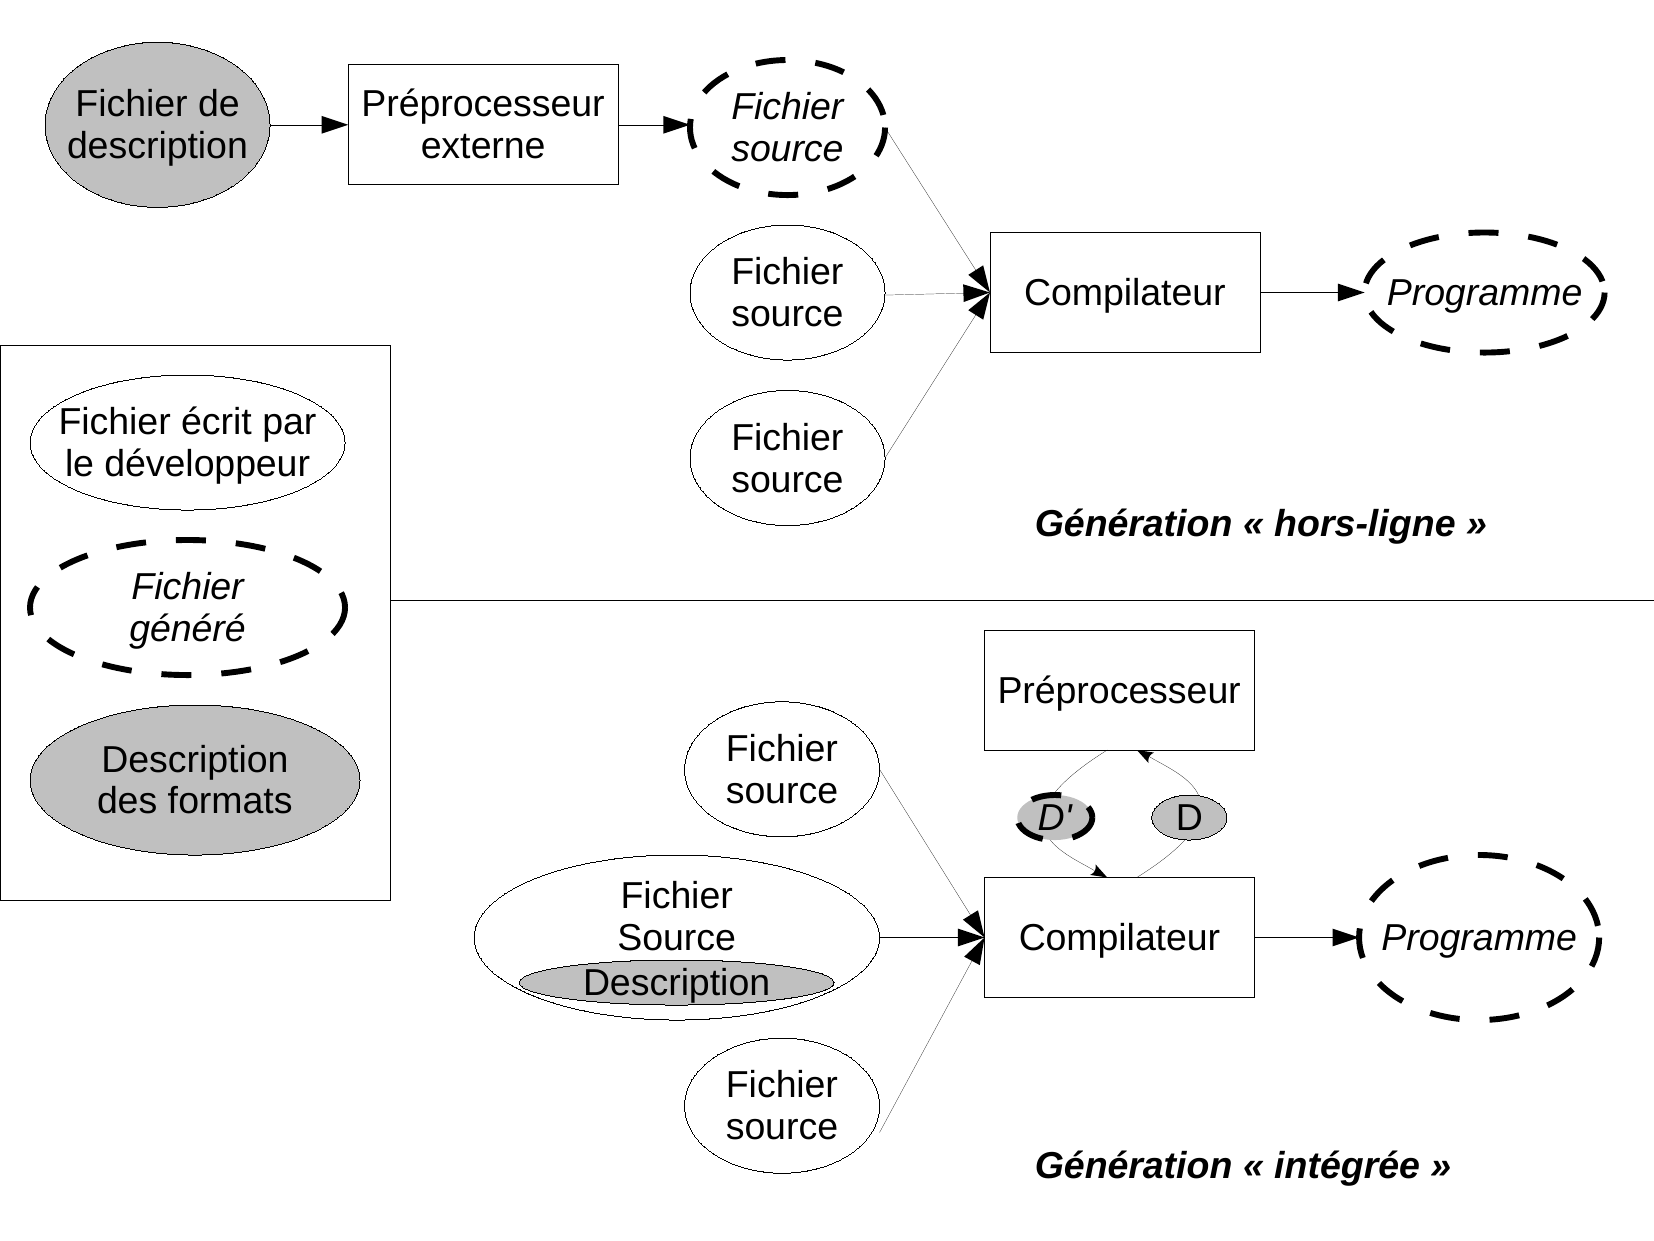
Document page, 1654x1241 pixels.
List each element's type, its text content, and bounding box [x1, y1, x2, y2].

text_box Fichier source [684, 1038, 880, 1174]
text_box D' [1017, 795, 1093, 841]
text_box Description des formats [30, 705, 361, 856]
text_box Fichier source [690, 60, 886, 196]
text_box Préprocesseur [984, 630, 1255, 751]
text_box Compilateur [984, 877, 1255, 998]
text_box Fichier écrit par le développeur [30, 375, 346, 511]
text_box Fichier Source [474, 855, 880, 1021]
text_box Préprocesseur externe [348, 64, 619, 185]
text_box Programme [1364, 232, 1605, 353]
text_box Fichier de description [45, 42, 271, 208]
text_box Compilateur [990, 232, 1261, 353]
text_box Fichier source [690, 390, 886, 526]
text_box D [1151, 795, 1227, 841]
text_box Description [519, 960, 835, 1006]
text_box Fichier généré [30, 540, 346, 676]
text_box Programme [1359, 855, 1600, 1021]
text_box Génération « hors-ligne » [1020, 495, 1531, 552]
text_box Fichier source [684, 701, 880, 837]
text_box Génération « intégrée » [1020, 1137, 1531, 1195]
text_box Fichier source [690, 225, 886, 361]
